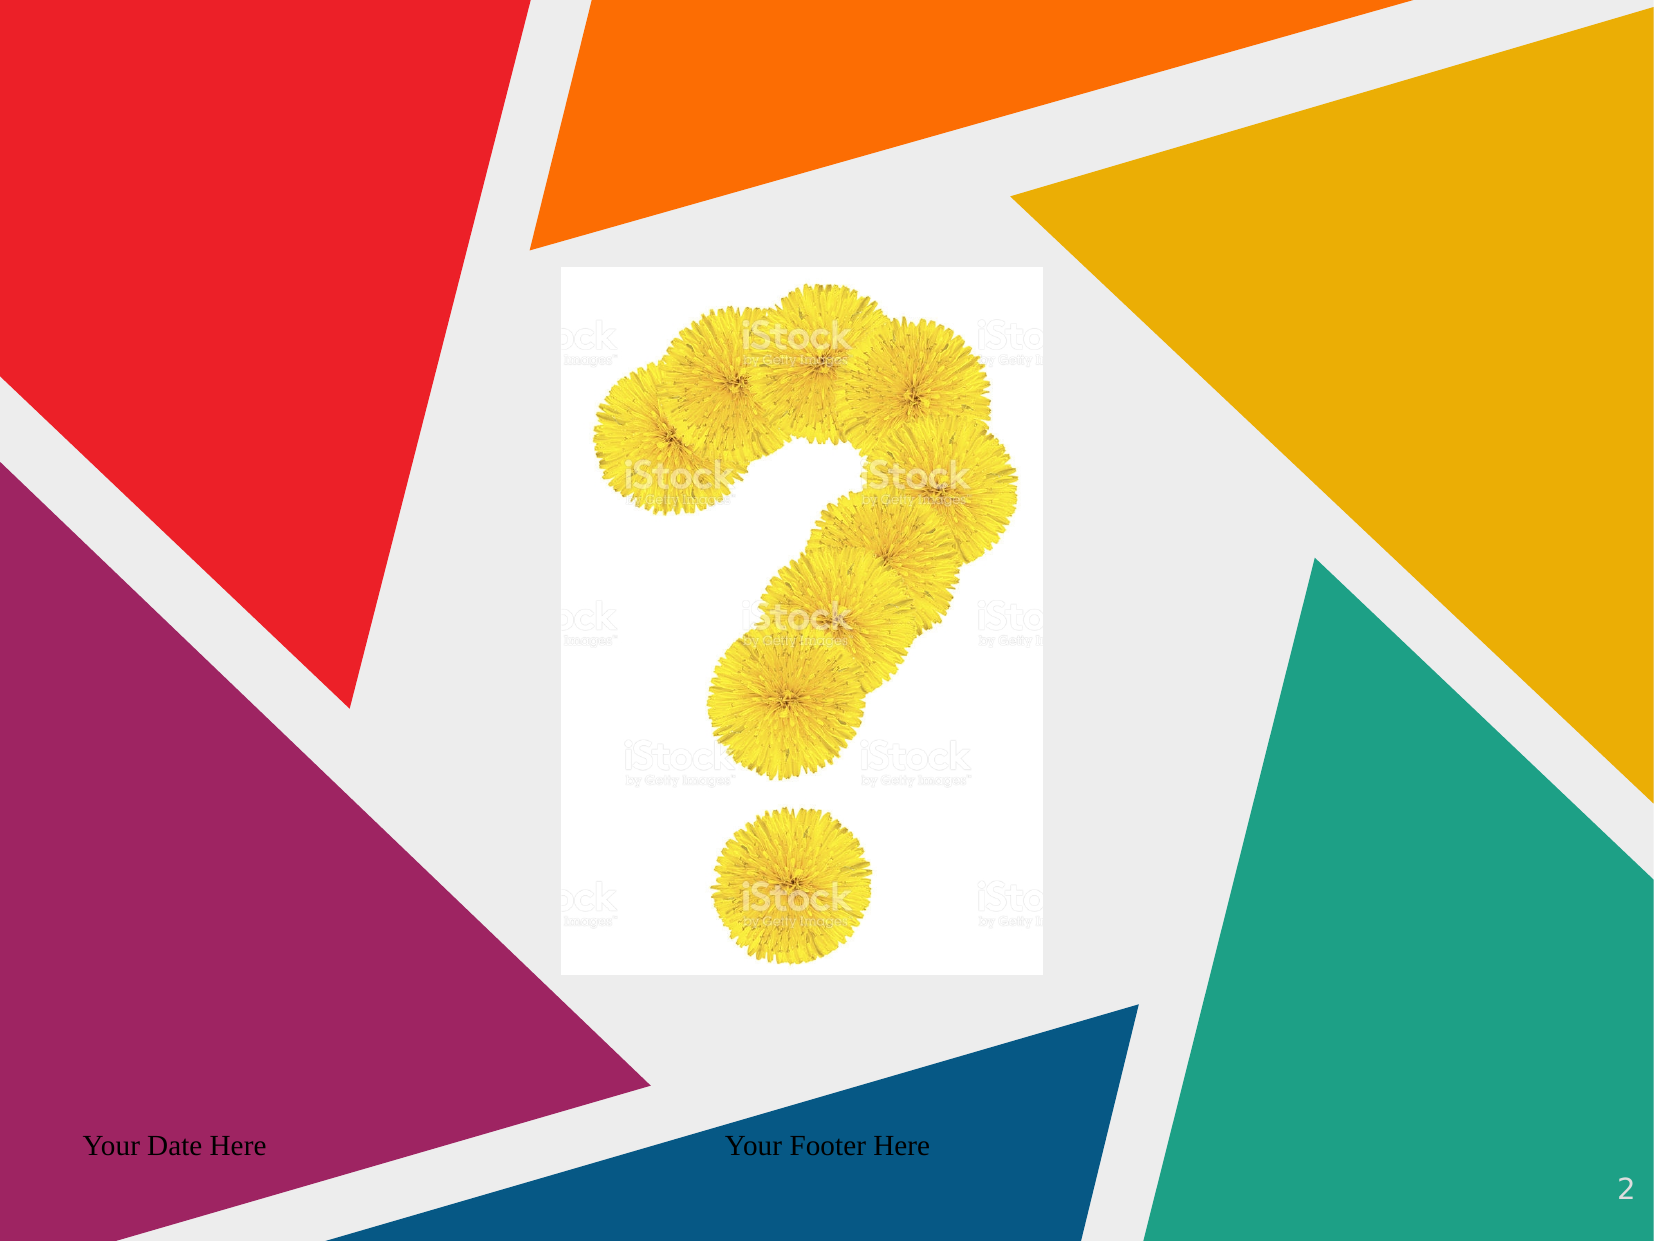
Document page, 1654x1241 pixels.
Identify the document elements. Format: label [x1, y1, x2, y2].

picture [561, 267, 1043, 975]
